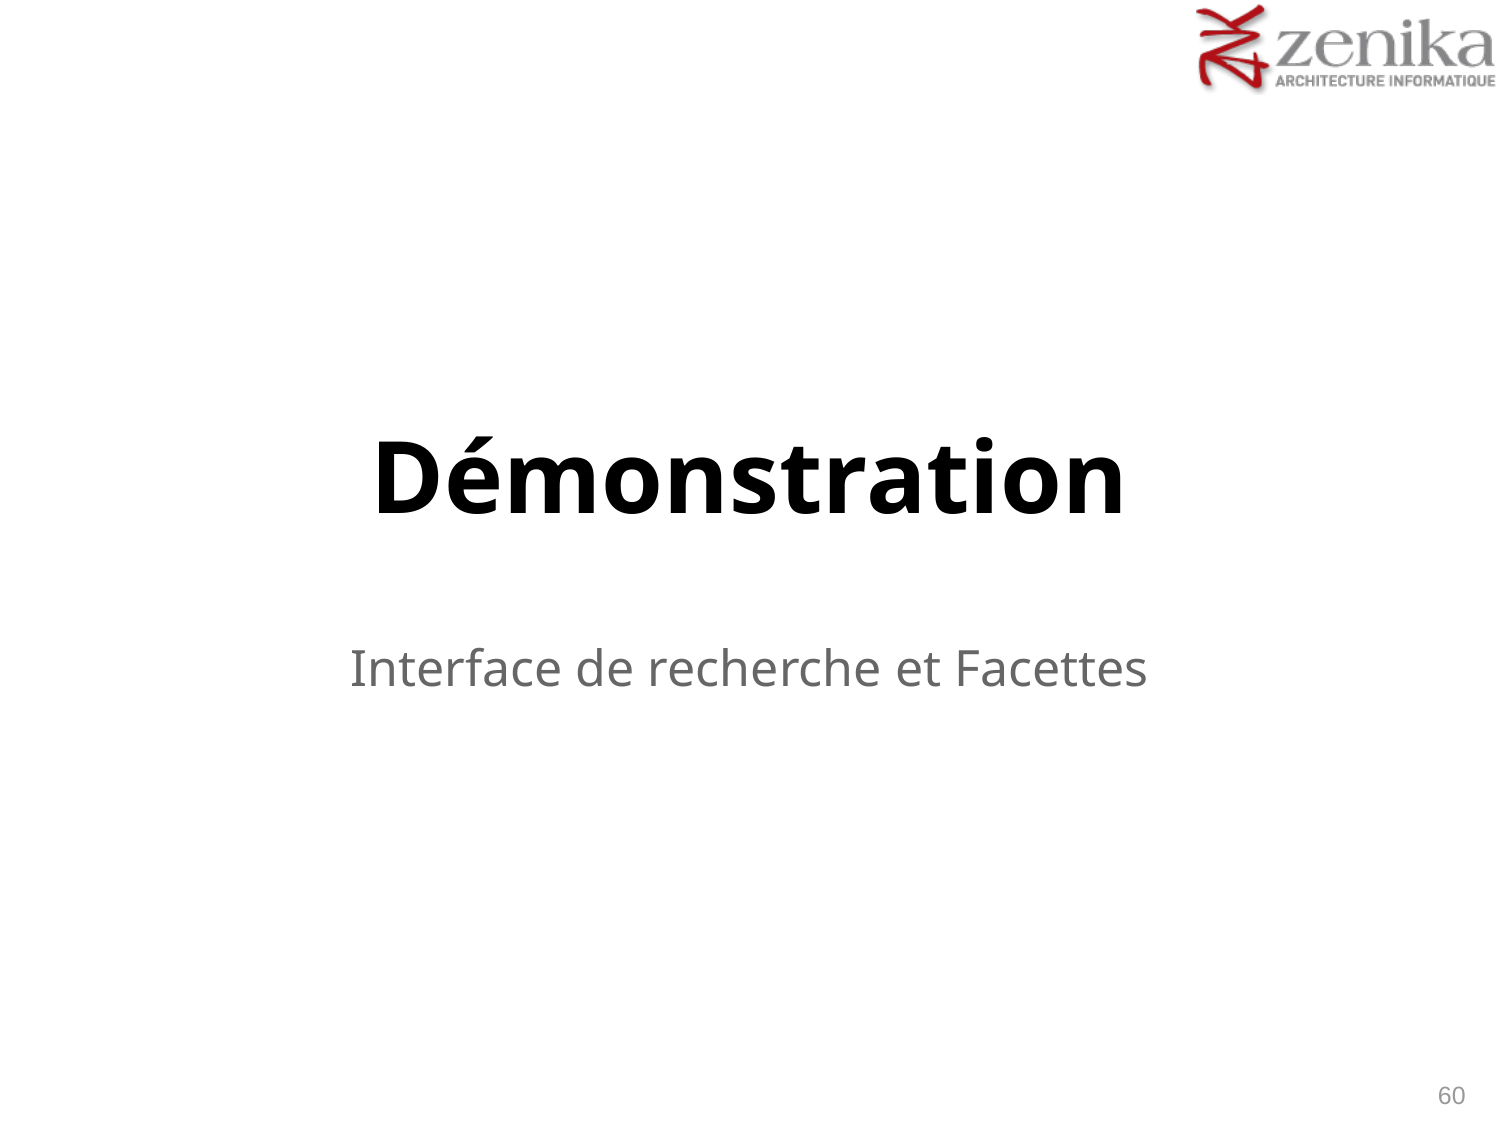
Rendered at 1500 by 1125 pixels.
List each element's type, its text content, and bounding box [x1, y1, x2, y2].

text_box Démonstration [112, 364, 1388, 582]
text_box Interface de recherche et Facettes [112, 621, 1388, 1125]
picture [1190, 0, 1500, 95]
